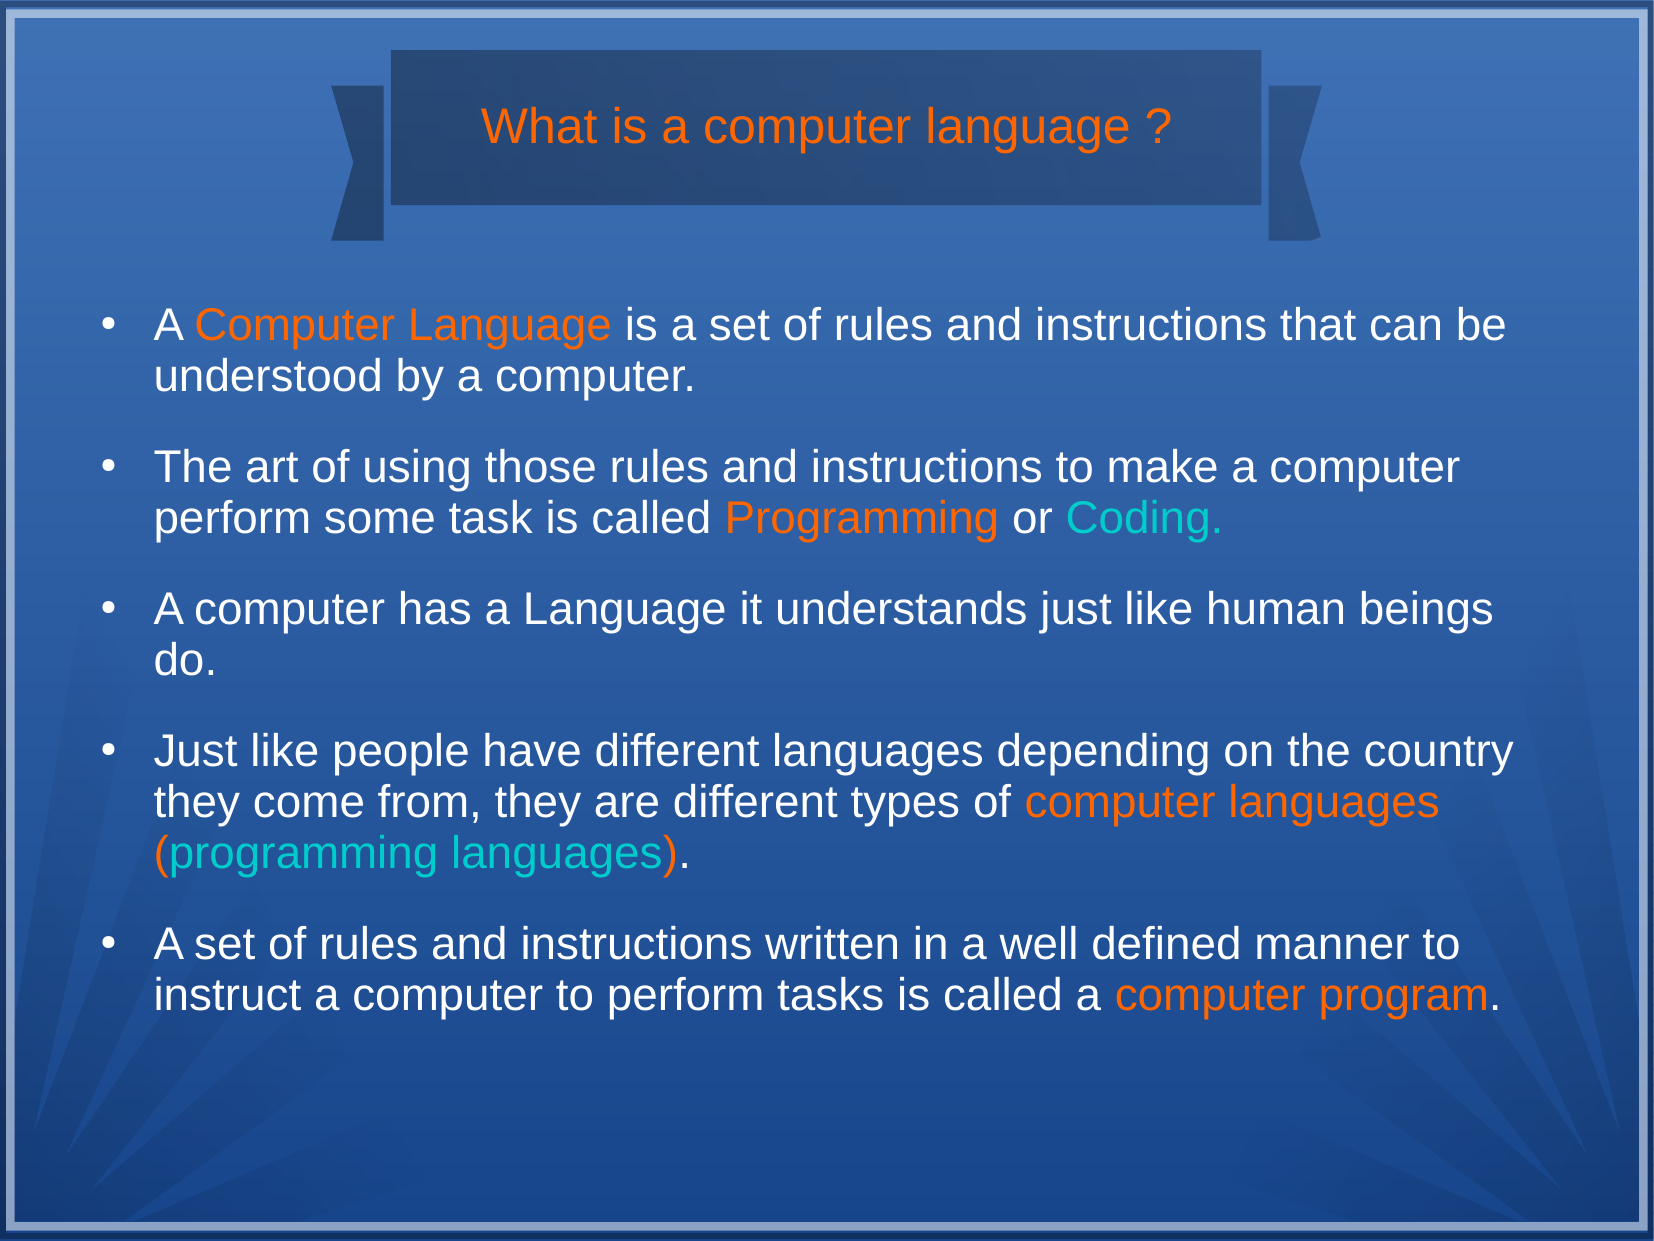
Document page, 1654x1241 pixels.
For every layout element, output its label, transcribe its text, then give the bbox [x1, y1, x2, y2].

list A Computer Language is a set of rules and instructions that can be understood by a computer. The art of using those rules and instructions to make a computer perform some task is called Programming or Coding. A computer has a Language it understands just like human beings do. Just like people have different languages depending on the country they come from, they are different types of computer languages (programming languages). A set of rules and instructions written in a well defined manner to instruct a computer to perform tasks is called a computer program. [82, 299, 1571, 1241]
title What is a computer language ? [389, 47, 1264, 205]
